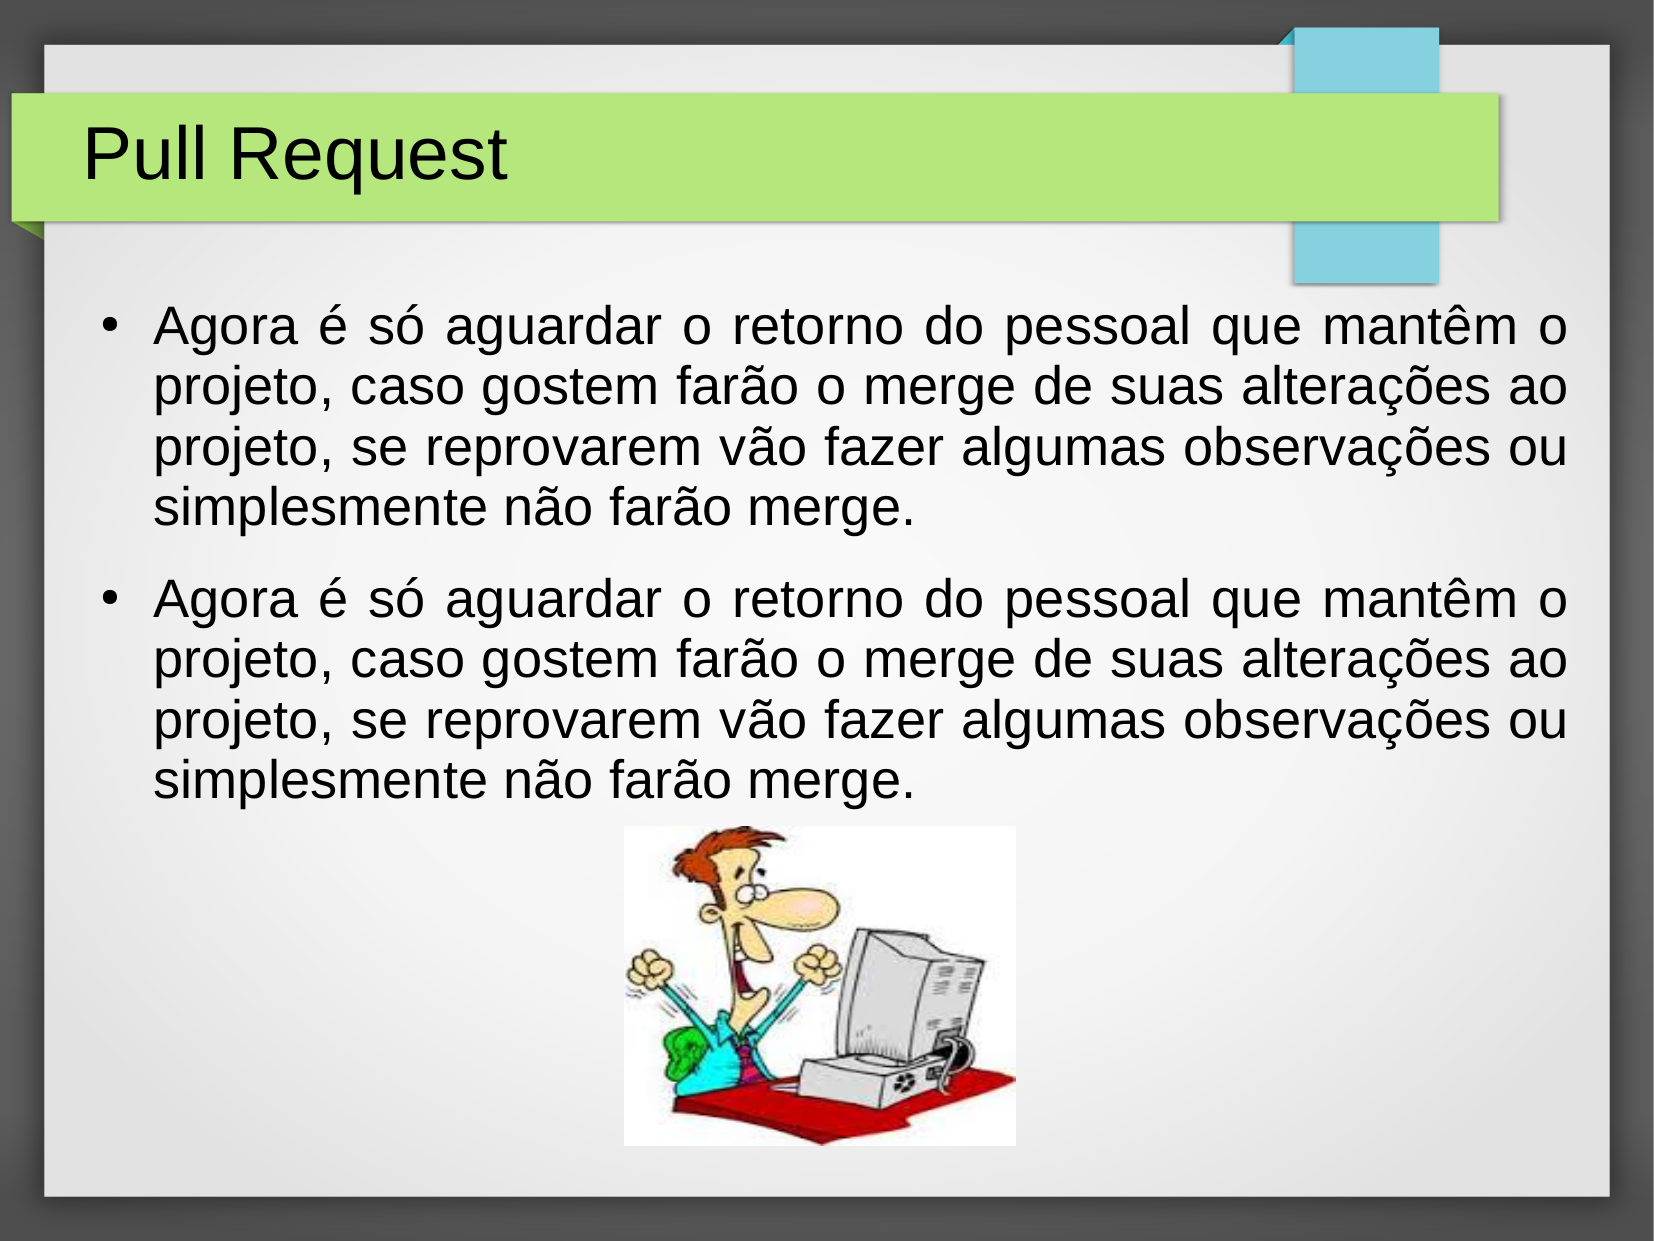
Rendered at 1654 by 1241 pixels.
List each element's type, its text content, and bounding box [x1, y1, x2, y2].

title Pull Request [82, 94, 1264, 213]
picture [0, 0, 1654, 1241]
list Agora é só aguardar o retorno do pessoal que mantêm o projeto, caso gostem farão o merge de suas alterações ao projeto, se reprovarem vão fazer algumas observações ou simplesmente não farão merge. [82, 568, 1571, 827]
list Agora é só aguardar o retorno do pessoal que mantêm o projeto, caso gostem farão o merge de suas alterações ao projeto, se reprovarem vão fazer algumas observações ou simplesmente não farão merge. [82, 295, 1571, 556]
